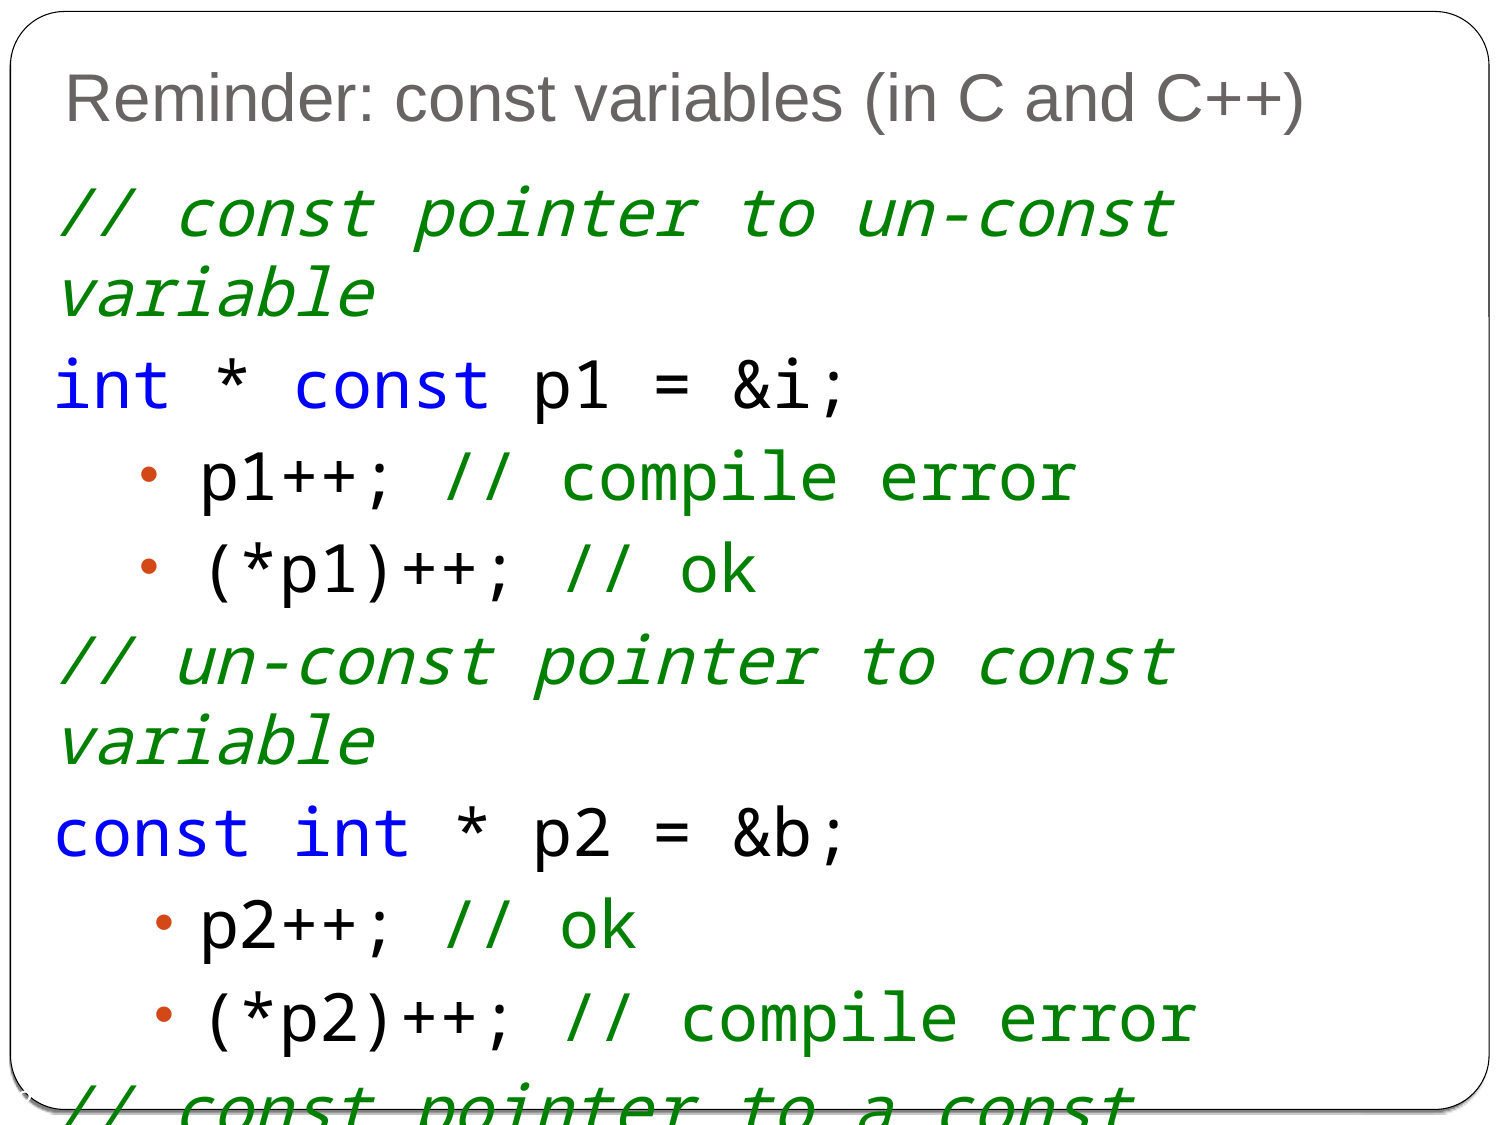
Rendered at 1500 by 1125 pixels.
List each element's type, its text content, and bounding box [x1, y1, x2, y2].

title Reminder: const variables (in C and C++) [50, 45, 1450, 150]
slide_number <number> [0, 1074, 50, 1125]
list // const pointer to un-const variable int * const p1 = &i; p1++; // compile error (*p1)++; // ok // un-const pointer to const variable const int * p2 = &b; p2++; // ok (*p2)++; // compile error // const pointer to a const variable const int * const p3 = &b; [37, 162, 1463, 1088]
